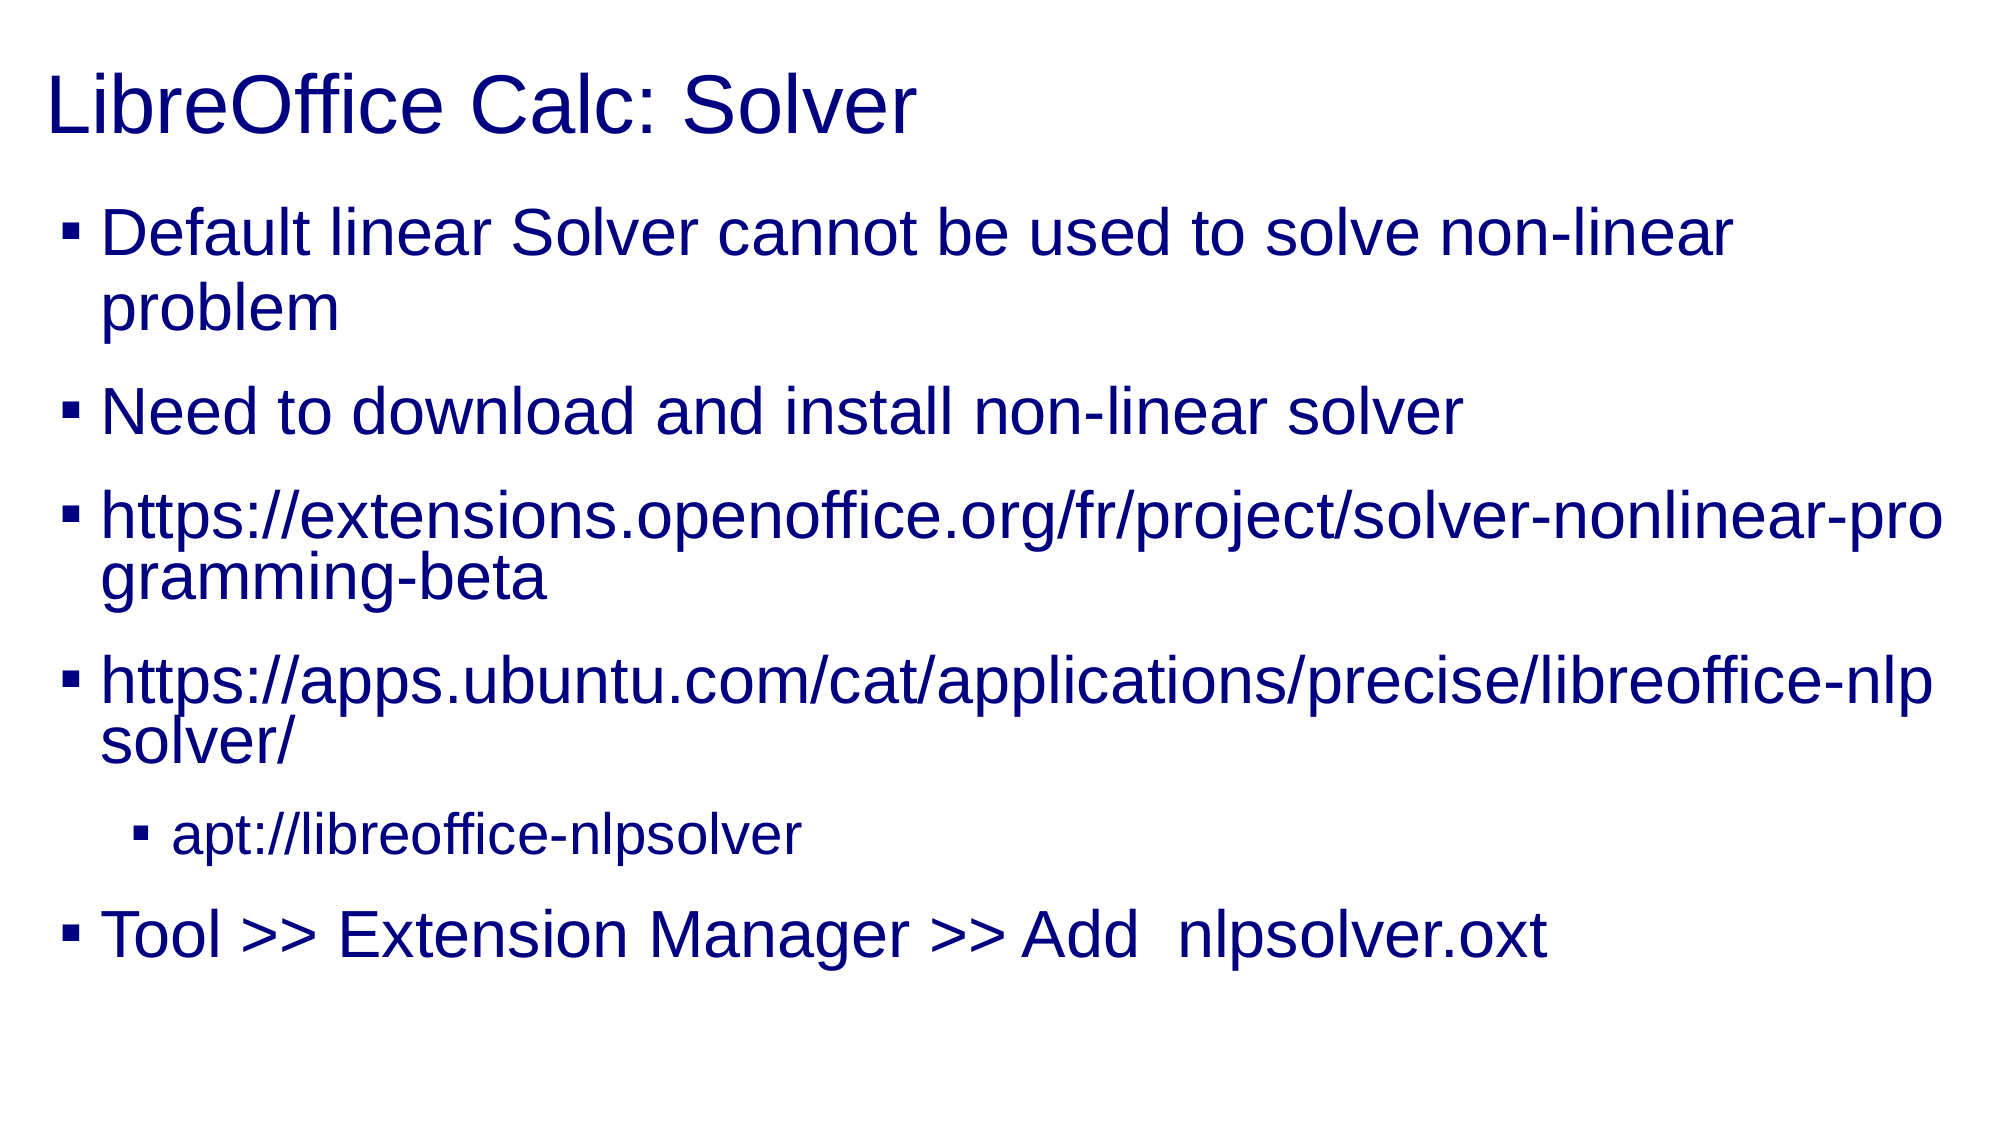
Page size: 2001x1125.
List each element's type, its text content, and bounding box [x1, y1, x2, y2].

list Default linear Solver cannot be used to solve non-linear problem Need to download and install non-linear solver https://extensions.openoffice.org/fr/project/solver-nonlinear-programming-beta https://apps.ubuntu.com/cat/applications/precise/libreoffice-nlpsolver/ apt://libreoffice-nlpsolver Tool >> Extension Manager >> Add nlpsolver.oxt [45, 195, 1966, 991]
title LibreOffice Calc: Solver [45, 44, 1966, 165]
